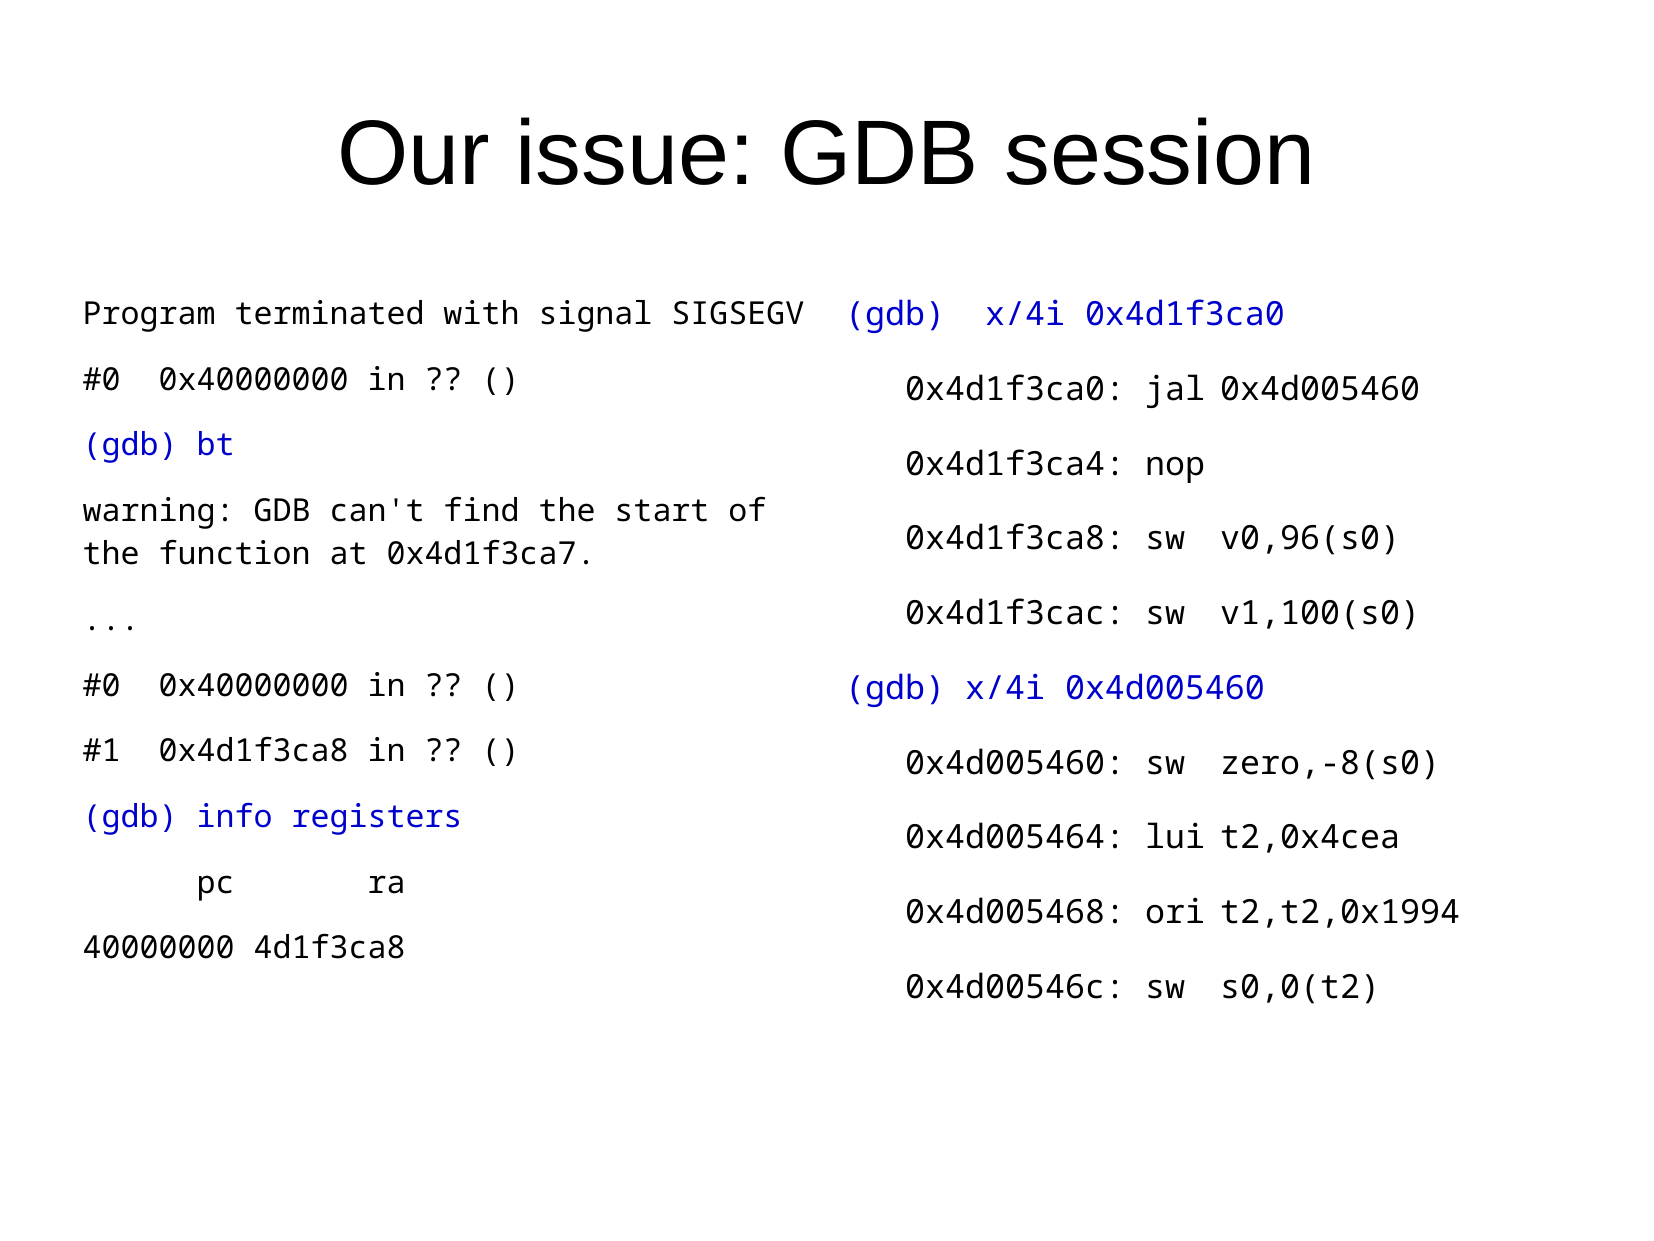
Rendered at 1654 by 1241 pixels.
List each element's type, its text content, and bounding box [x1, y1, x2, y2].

title Our issue: GDB session [82, 49, 1571, 257]
list Program terminated with signal SIGSEGV #0 0x40000000 in ?? () (gdb) bt warning: GDB can't find the start of the function at 0x4d1f3ca7. ... #0 0x40000000 in ?? () #1 0x4d1f3ca8 in ?? () (gdb) info registers pc ra 40000000 4d1f3ca8 [82, 290, 809, 1010]
list (gdb) x/4i 0x4d1f3ca0 0x4d1f3ca0: jal 0x4d005460 0x4d1f3ca4: nop 0x4d1f3ca8: sw v0,96(s0) 0x4d1f3cac: sw v1,100(s0) (gdb) x/4i 0x4d005460 0x4d005460: sw zero,-8(s0) 0x4d005464: lui t2,0x4cea 0x4d005468: ori t2,t2,0x1994 0x4d00546c: sw s0,0(t2) [845, 290, 1572, 1010]
